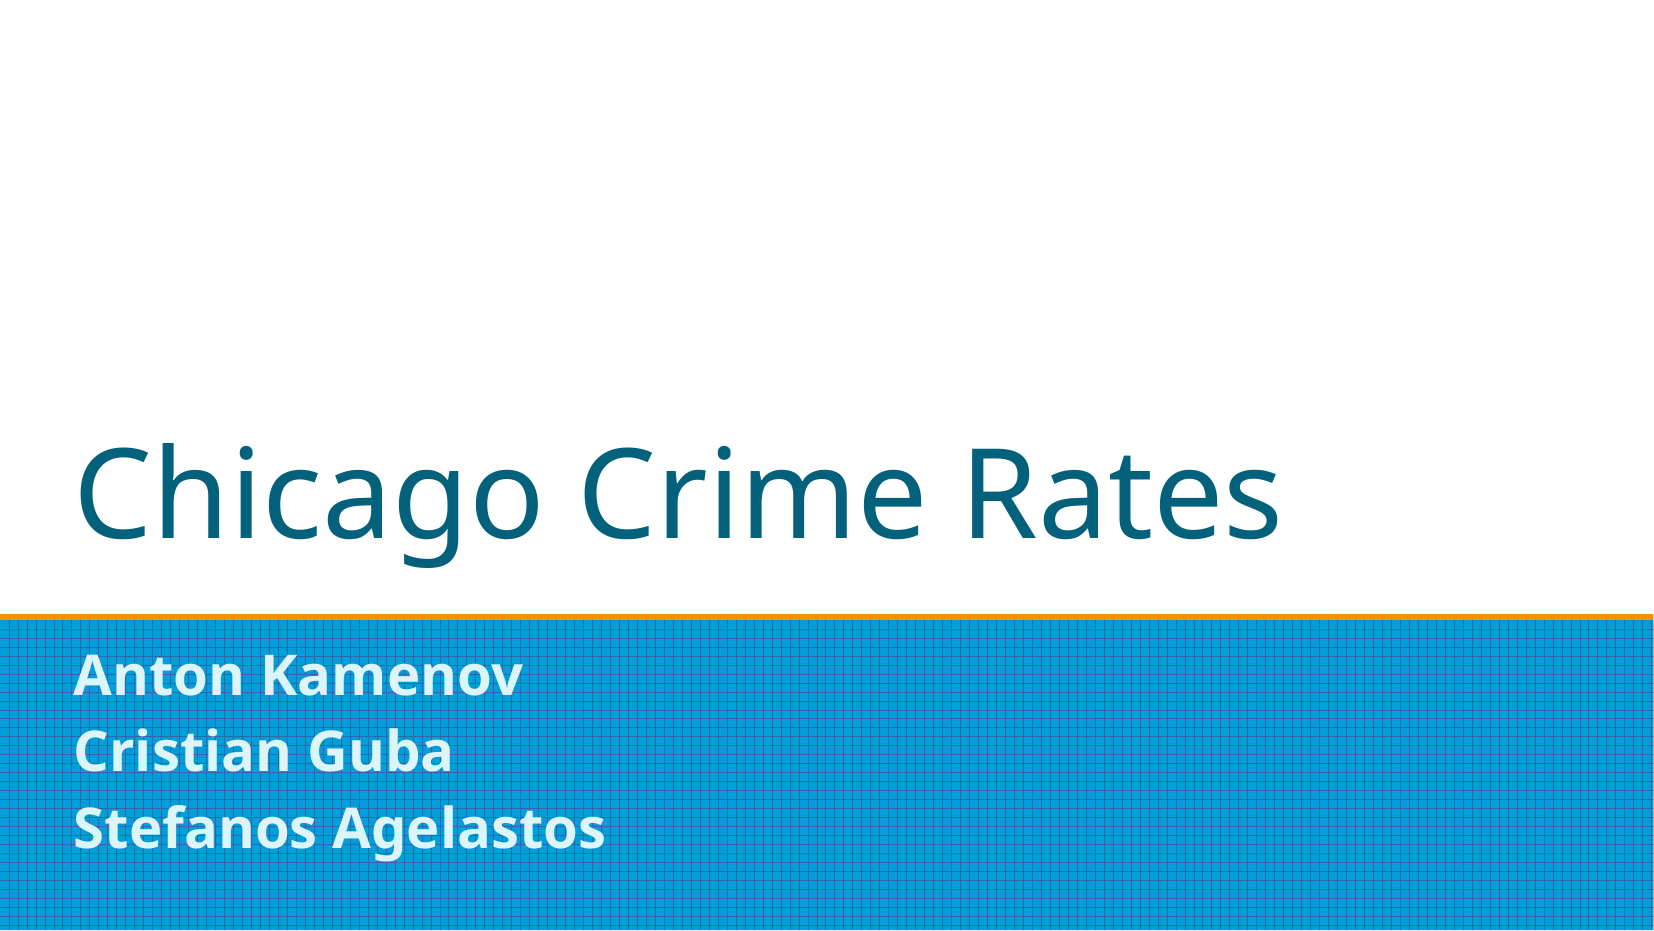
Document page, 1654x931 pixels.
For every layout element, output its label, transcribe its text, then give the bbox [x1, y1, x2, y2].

title Chicago Crime Rates [73, 44, 1551, 576]
subtitle Anton Kamenov Cristian Guba Stefanos Agelastos [73, 634, 1551, 866]
